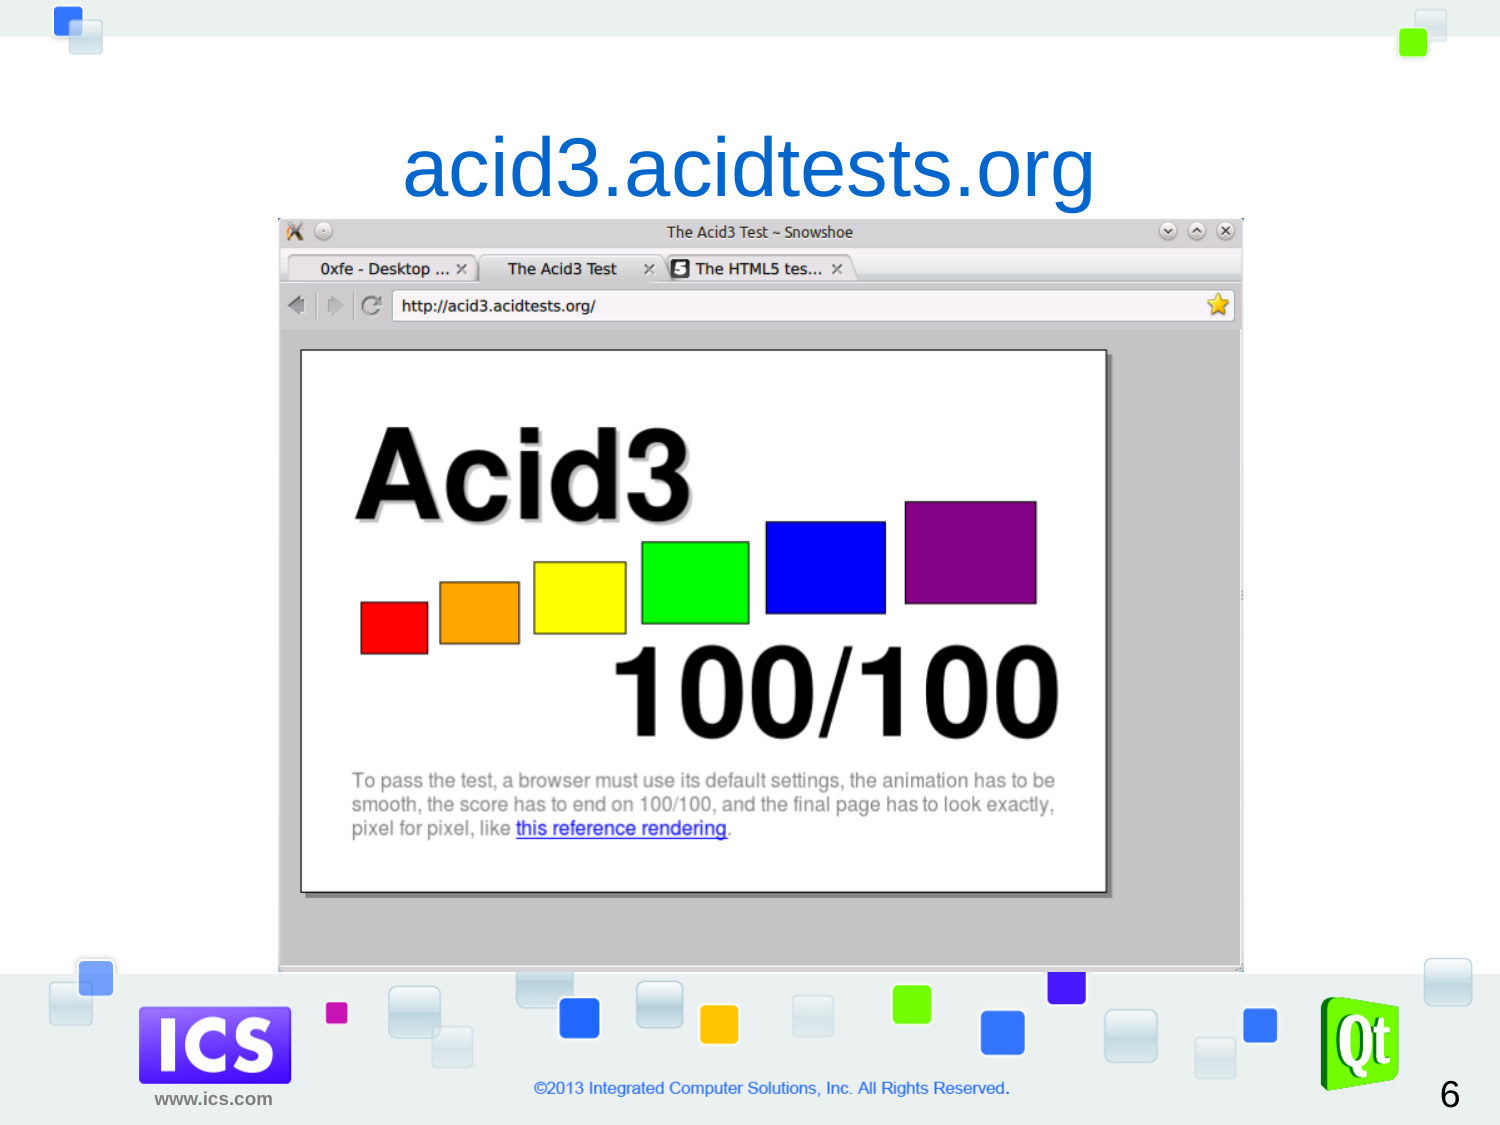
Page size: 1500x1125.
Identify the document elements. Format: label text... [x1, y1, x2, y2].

picture [0, 218, 1500, 1125]
picture [0, 0, 1500, 62]
title acid3.acidtests.org [112, 50, 1388, 292]
